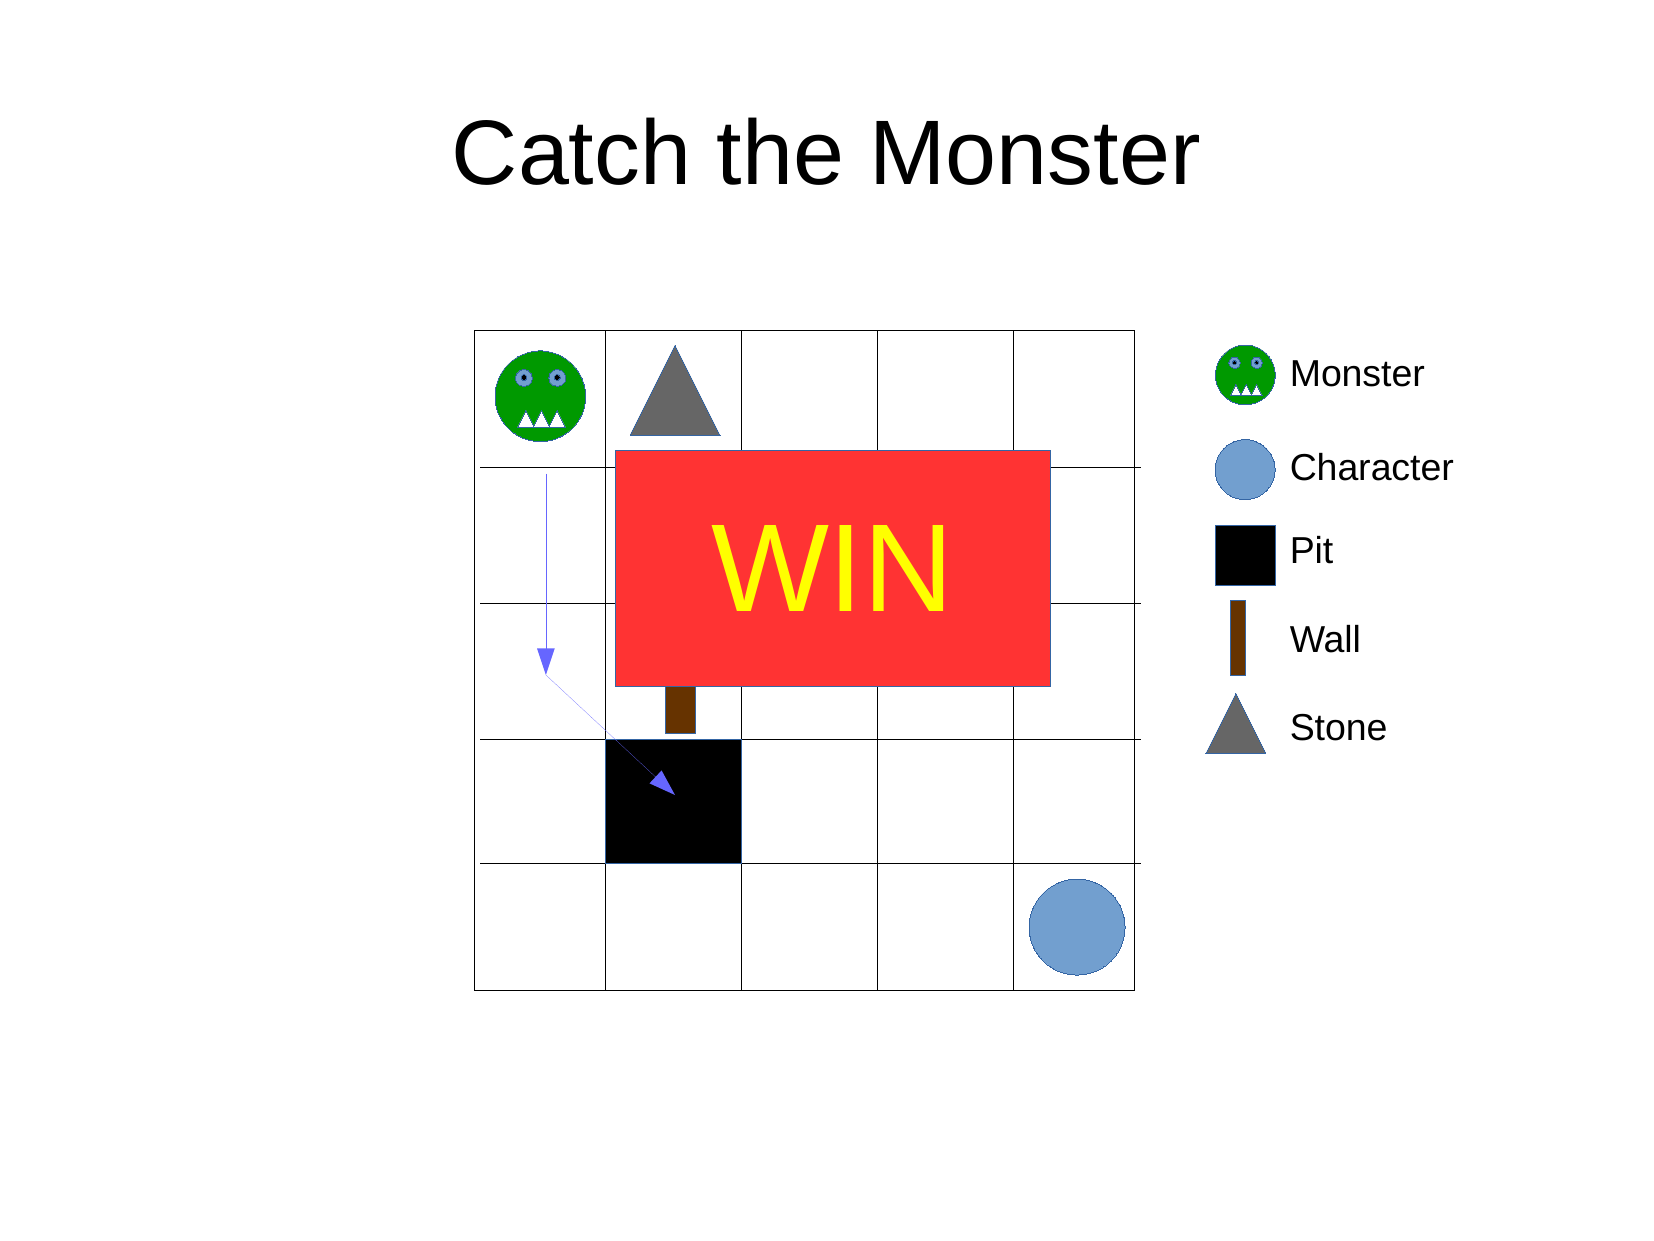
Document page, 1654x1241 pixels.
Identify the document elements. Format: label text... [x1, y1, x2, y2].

text_box Monster [1275, 345, 1561, 402]
text_box [1230, 600, 1246, 676]
text_box [474, 330, 877, 990]
text_box [606, 330, 741, 467]
text_box Character [1275, 439, 1561, 497]
text_box [878, 687, 1013, 739]
text_box Wall [1275, 610, 1561, 668]
text_box [878, 740, 1013, 863]
text_box [606, 468, 615, 603]
text_box [547, 604, 605, 728]
text_box [742, 330, 877, 450]
text_box [1215, 525, 1276, 586]
text_box [1014, 330, 1134, 467]
title Catch the Monster [82, 49, 1571, 257]
text_box [1014, 740, 1134, 863]
text_box [1014, 604, 1134, 739]
text_box [1014, 864, 1134, 990]
text_box [878, 864, 1013, 990]
text_box [1205, 693, 1266, 754]
text_box Pit [1275, 522, 1561, 579]
text_box WIN [615, 450, 1051, 687]
text_box [878, 330, 1013, 450]
text_box Stone [1275, 699, 1561, 757]
text_box [1051, 468, 1134, 603]
text_box [1215, 439, 1275, 500]
text_box [1215, 345, 1276, 405]
